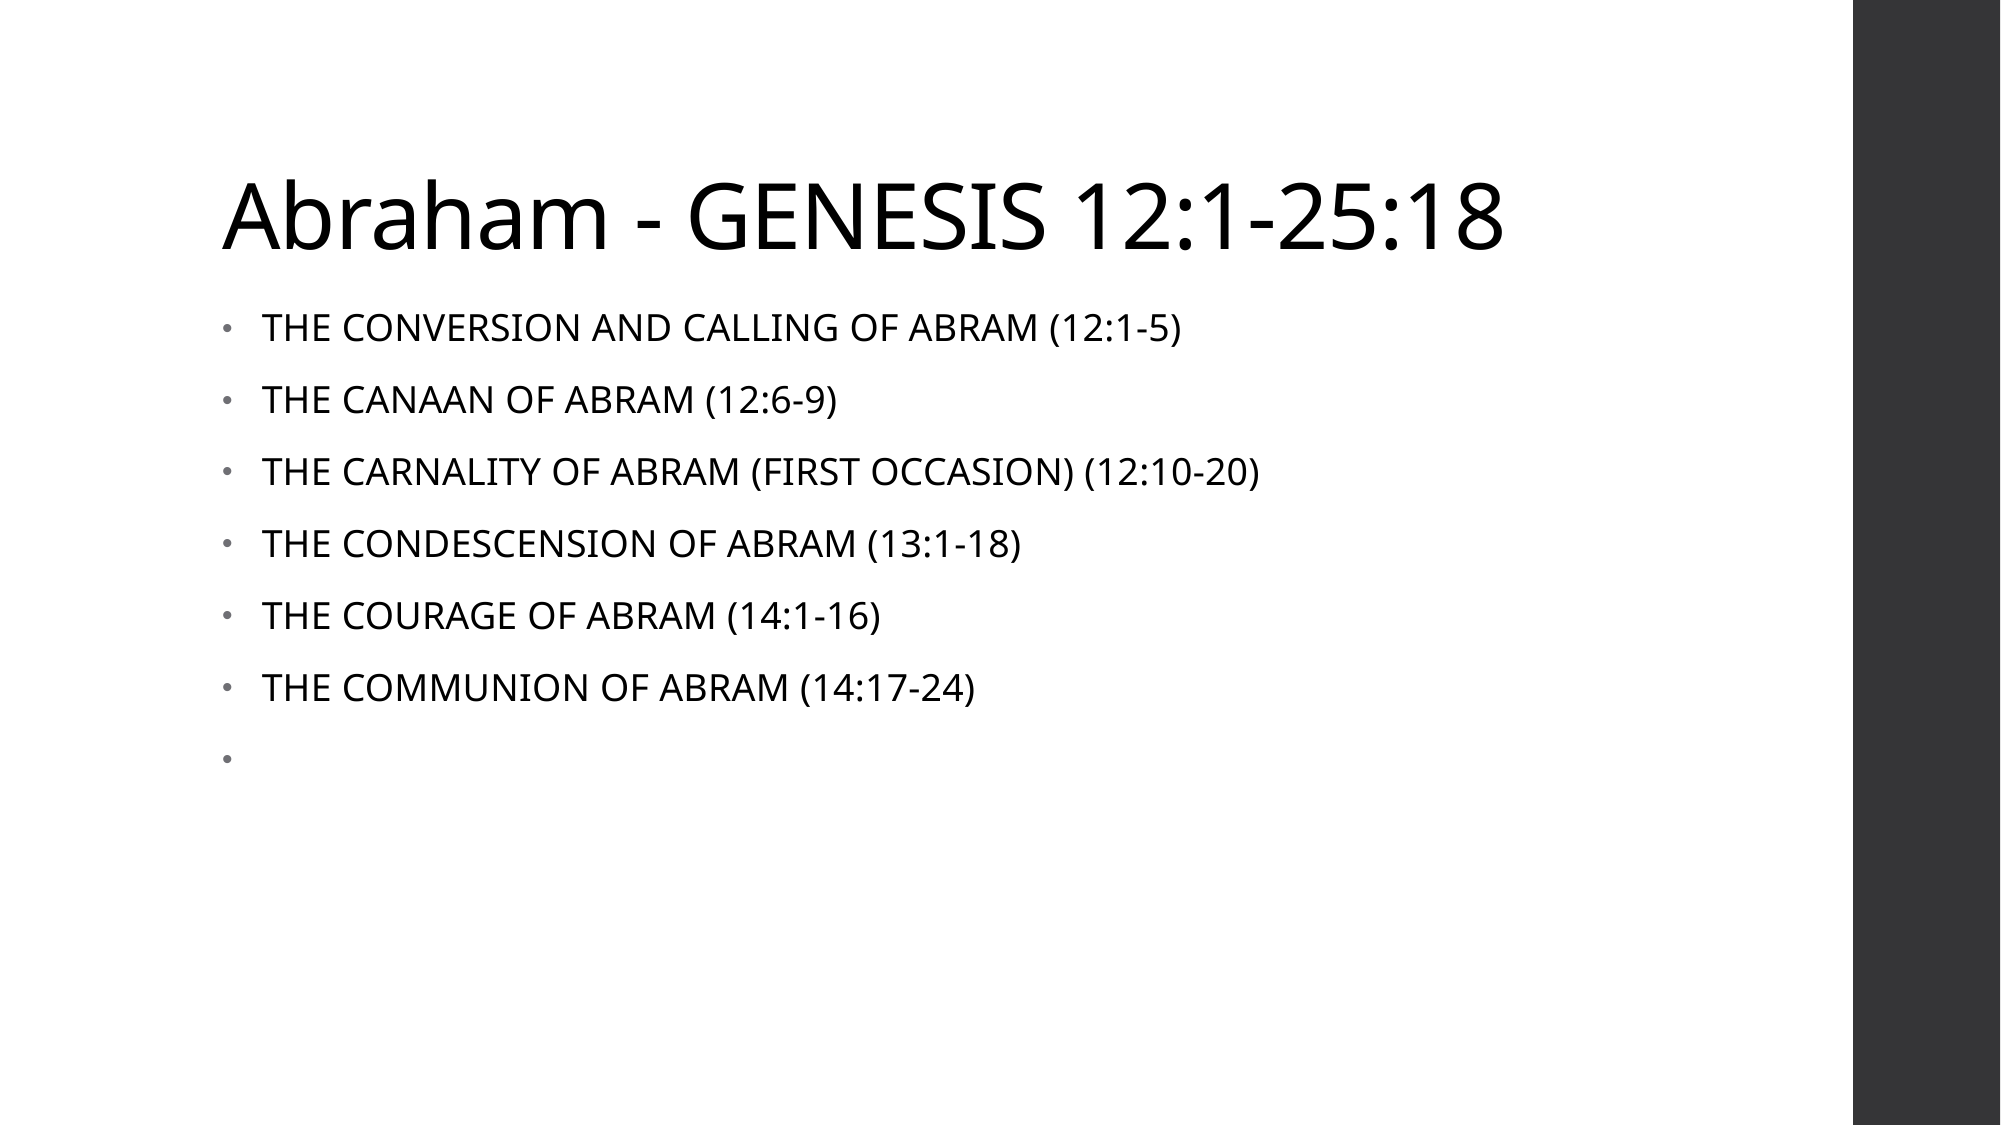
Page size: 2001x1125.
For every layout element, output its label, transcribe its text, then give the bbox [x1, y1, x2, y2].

title Abraham - GENESIS 12:1-25:18 [206, 60, 1797, 278]
list THE CONVERSION AND CALLING OF ABRAM (12:1-5) THE CANAAN OF ABRAM (12:6-9) THE CARNALITY OF ABRAM (FIRST OCCASION) (12:10-20) THE CONDESCENSION OF ABRAM (13:1-18) THE COURAGE OF ABRAM (14:1-16) THE COMMUNION OF ABRAM (14:17-24) [206, 299, 1617, 1014]
